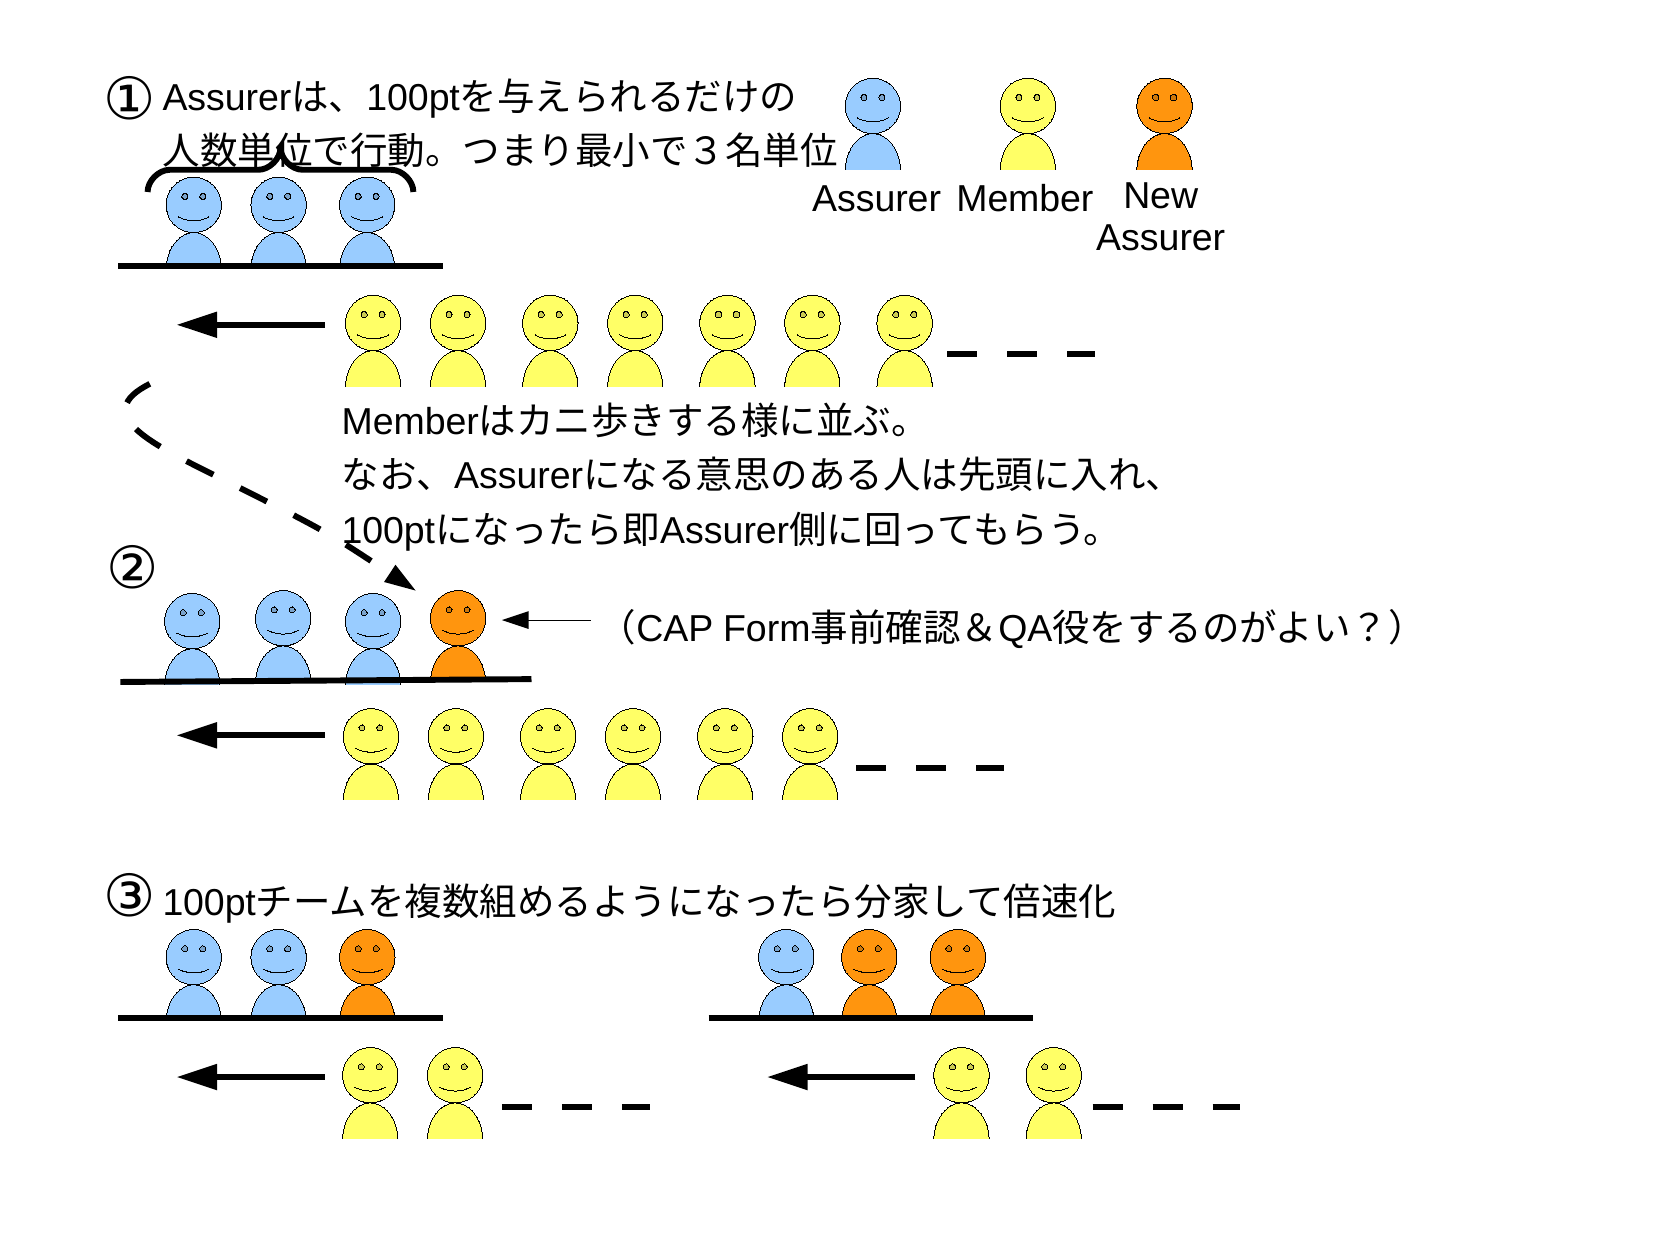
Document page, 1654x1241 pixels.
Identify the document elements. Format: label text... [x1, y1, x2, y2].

text_box [841, 929, 897, 1015]
text_box [250, 929, 307, 1015]
text_box [255, 590, 311, 678]
text_box [784, 295, 841, 383]
text_box ③ [88, 856, 177, 930]
text_box Assurer [797, 170, 956, 228]
text_box [345, 593, 401, 677]
text_box Memberはカニ歩きする様に並ぶ。 なお、Assurerになる意思のある人は先頭に入れ、 100ptになったら即Assurer側に回ってもらう。 [326, 383, 1147, 525]
text_box [876, 295, 933, 383]
text_box [430, 590, 486, 676]
text_box [164, 593, 220, 678]
text_box [1000, 78, 1056, 170]
text_box [339, 177, 395, 263]
text_box [147, 1021, 502, 1196]
text_box New Assurer [1081, 166, 1241, 266]
text_box 100ptチームを複数組めるようになったら分家して倍速化 [147, 864, 1064, 922]
text_box [607, 295, 663, 383]
text_box [430, 295, 486, 383]
text_box [166, 929, 222, 1015]
text_box [930, 929, 986, 1015]
text_box [339, 929, 396, 1015]
text_box [740, 1021, 1100, 1196]
text_box ① [88, 59, 180, 175]
text_box [845, 78, 901, 170]
text_box [1136, 78, 1193, 166]
text_box （CAP Form事前確認＆QA役をするのがよい？） [584, 590, 1386, 648]
text_box [758, 929, 814, 1015]
text_box [166, 177, 222, 263]
text_box ② [91, 528, 180, 602]
text_box [699, 295, 756, 383]
text_box Member [941, 170, 1081, 232]
text_box [250, 177, 307, 263]
text_box Assurerは、100ptを与えられるだけの 人数単位で行動。つまり最小で３名単位 [180, 59, 806, 154]
text_box [146, 683, 857, 857]
text_box [147, 269, 414, 383]
text_box [522, 295, 579, 383]
